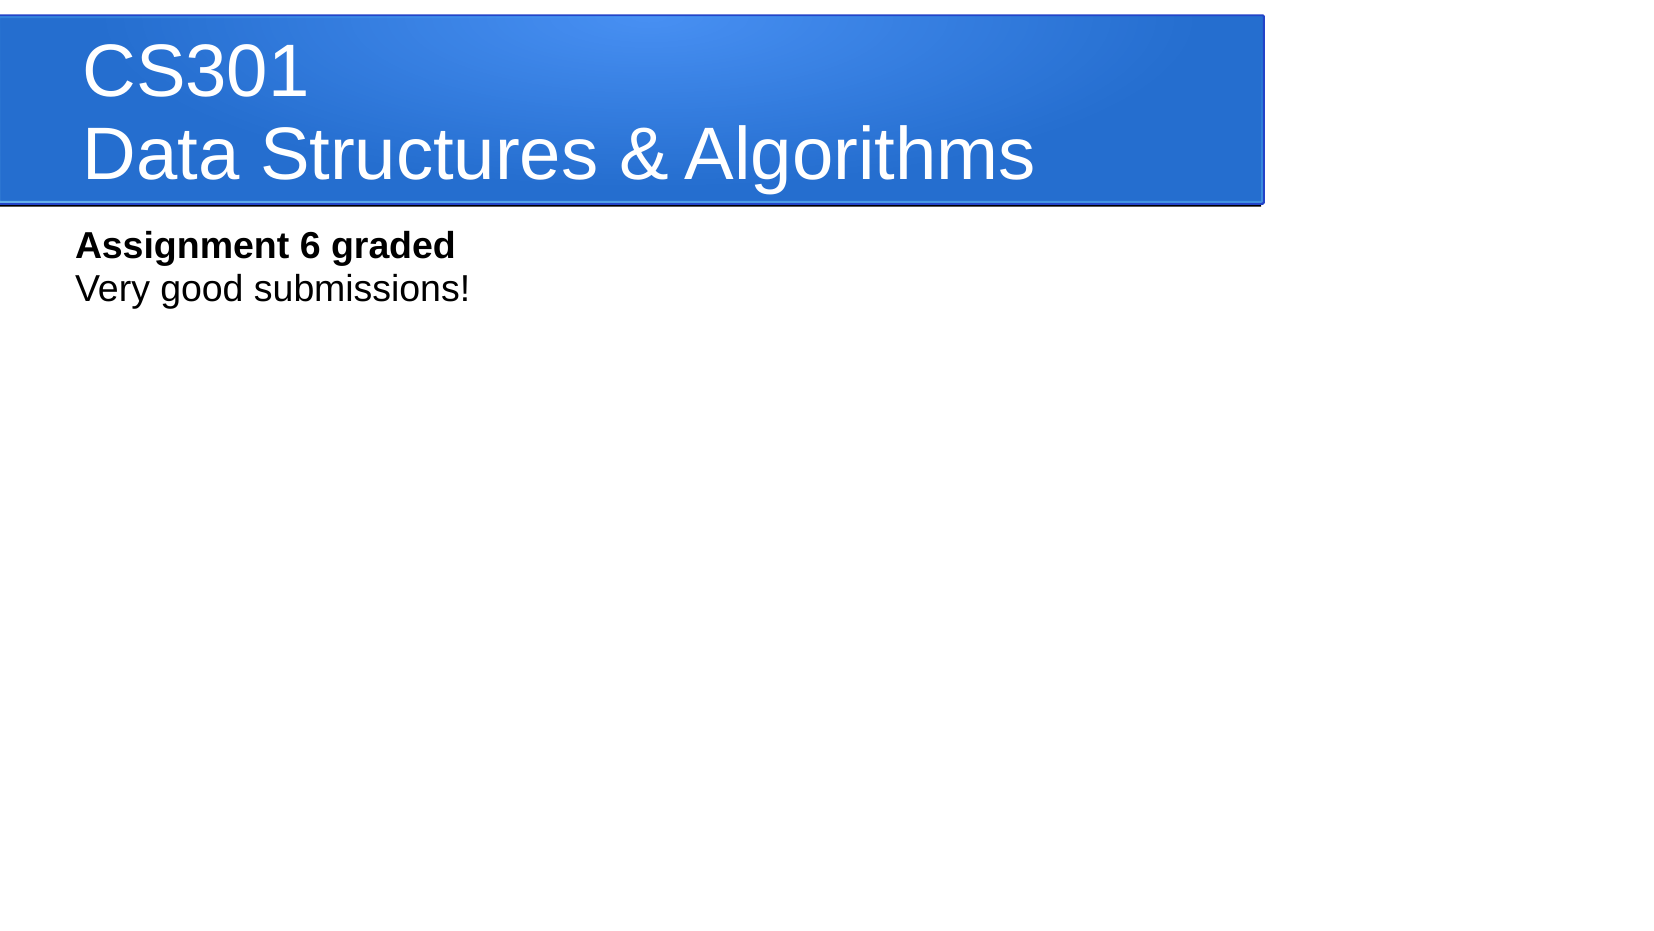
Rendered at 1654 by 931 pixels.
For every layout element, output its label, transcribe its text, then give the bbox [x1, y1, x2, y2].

title CS301 Data Structures & Algorithms [82, 29, 1235, 196]
subtitle Assignment 6 graded Very good submissions! [75, 225, 751, 476]
